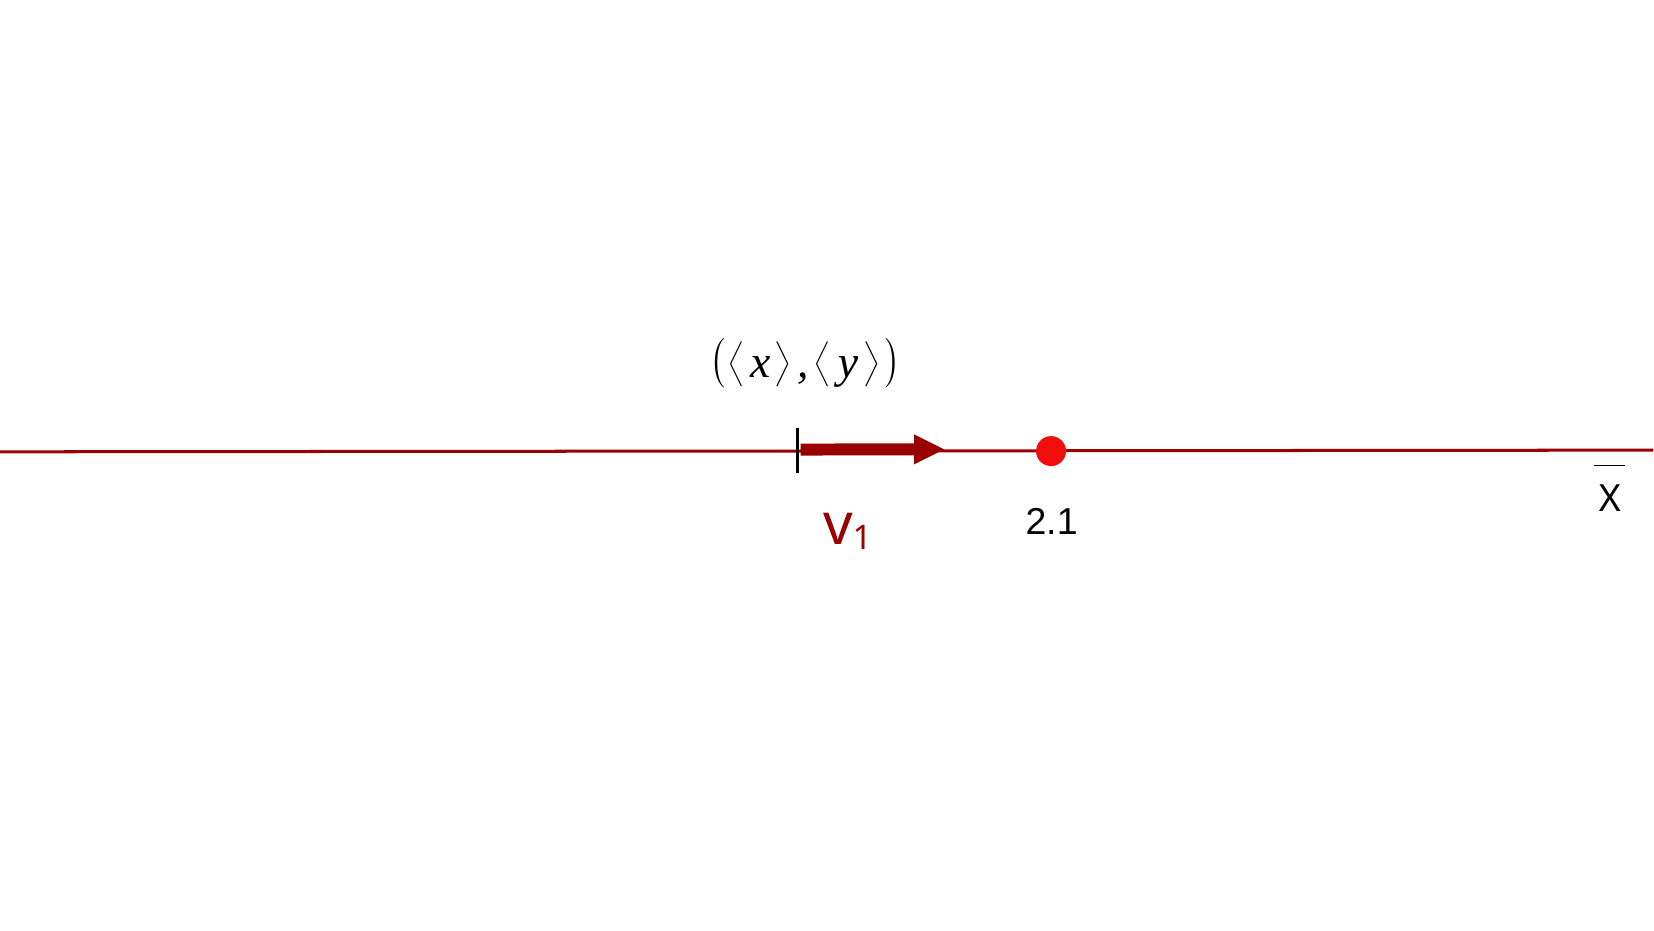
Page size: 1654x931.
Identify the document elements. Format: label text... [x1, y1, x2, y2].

text_box [1036, 436, 1067, 467]
text_box 2.1 [1010, 493, 1093, 550]
text_box v1 [808, 474, 892, 565]
chart [705, 334, 904, 391]
text_box X [1584, 463, 1645, 516]
